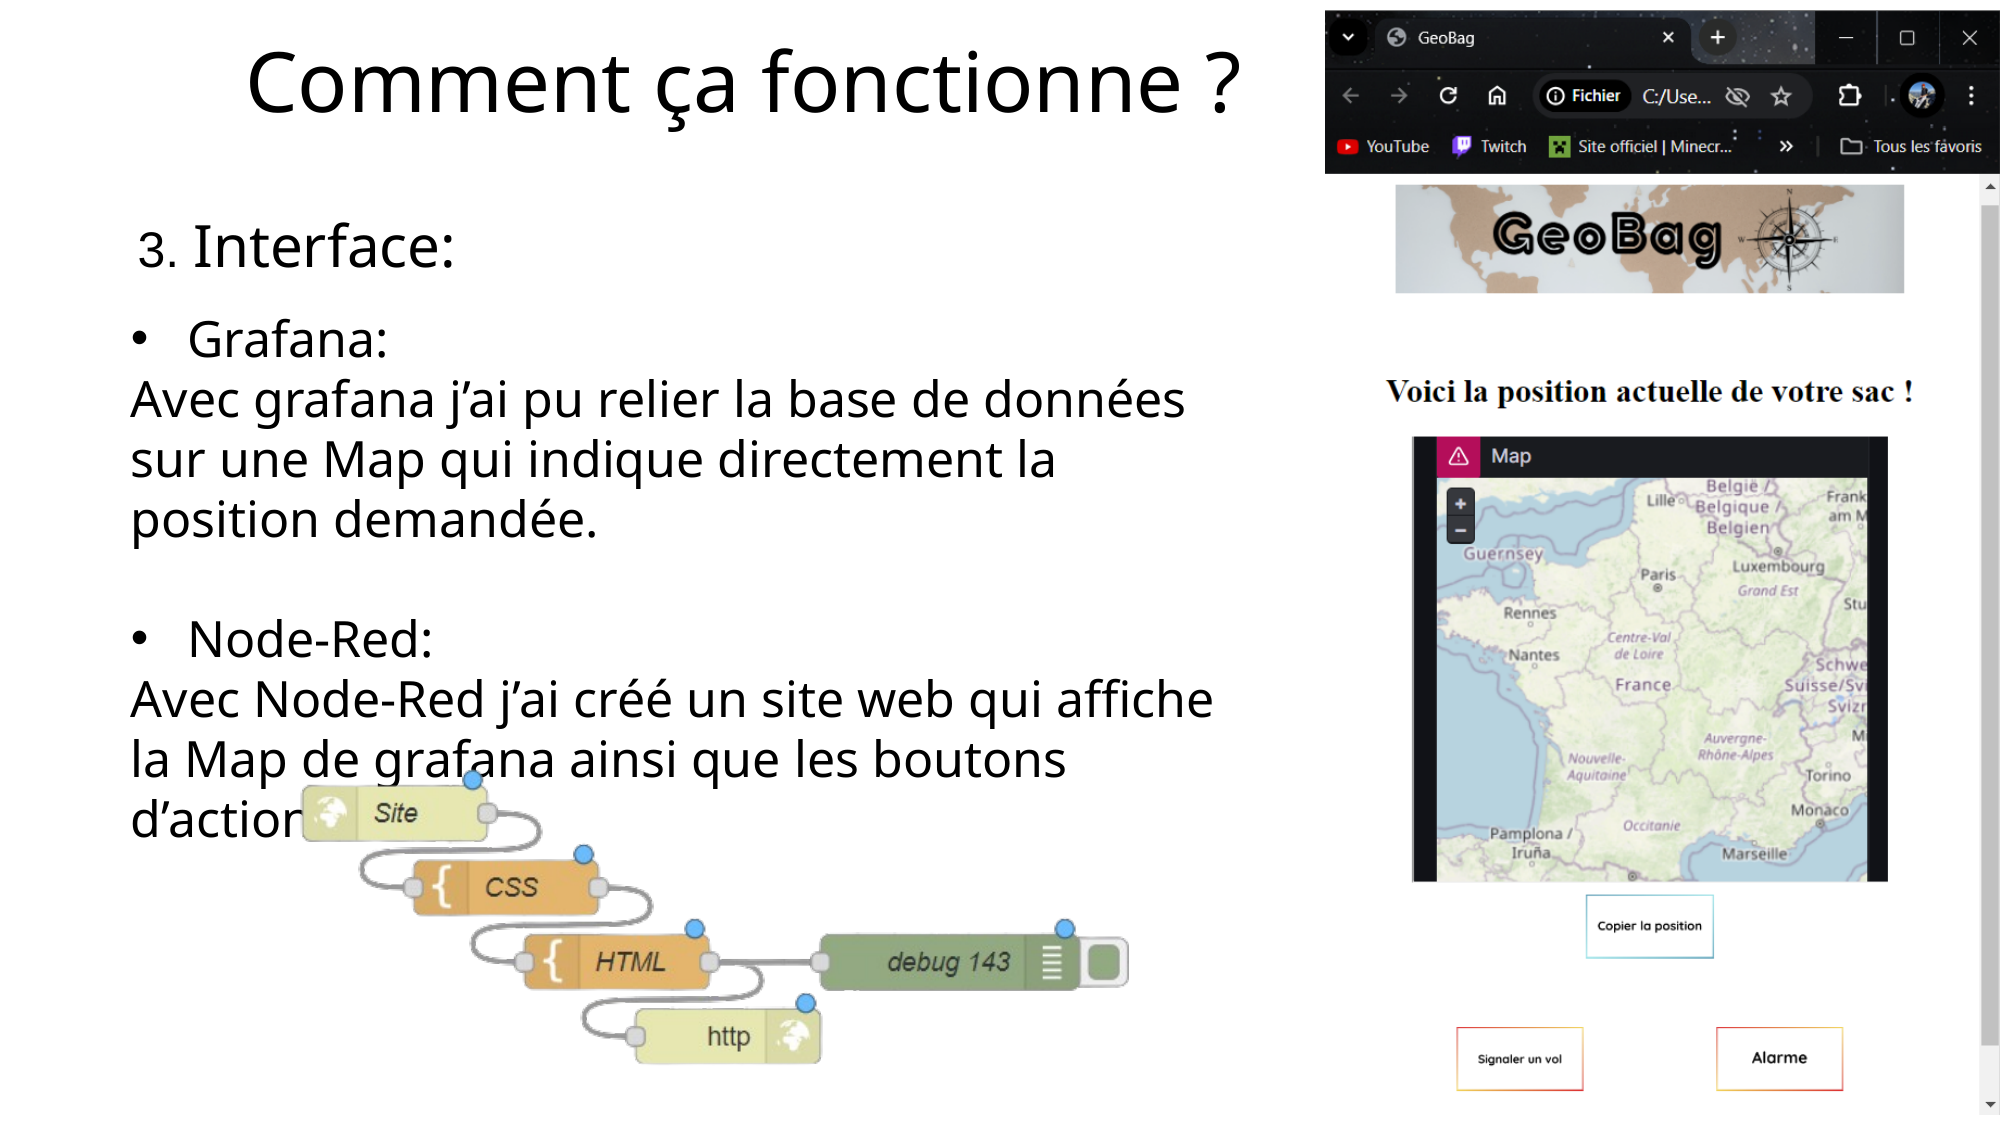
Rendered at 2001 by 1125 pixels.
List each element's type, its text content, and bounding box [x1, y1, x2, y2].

picture [1325, 10, 2000, 1115]
text_box Grafana: Avec grafana j’ai pu relier la base de données sur une Map qui indique directement la position demandée. Node-Red: Avec Node-Red j’ai créé un site web qui affiche la Map de grafana ainsi que les boutons d’actions. [115, 300, 1245, 786]
picture [273, 767, 1160, 1080]
text_box 3. Interface: [122, 201, 437, 288]
text_box Comment ça fonctionne ? [230, 21, 1130, 138]
